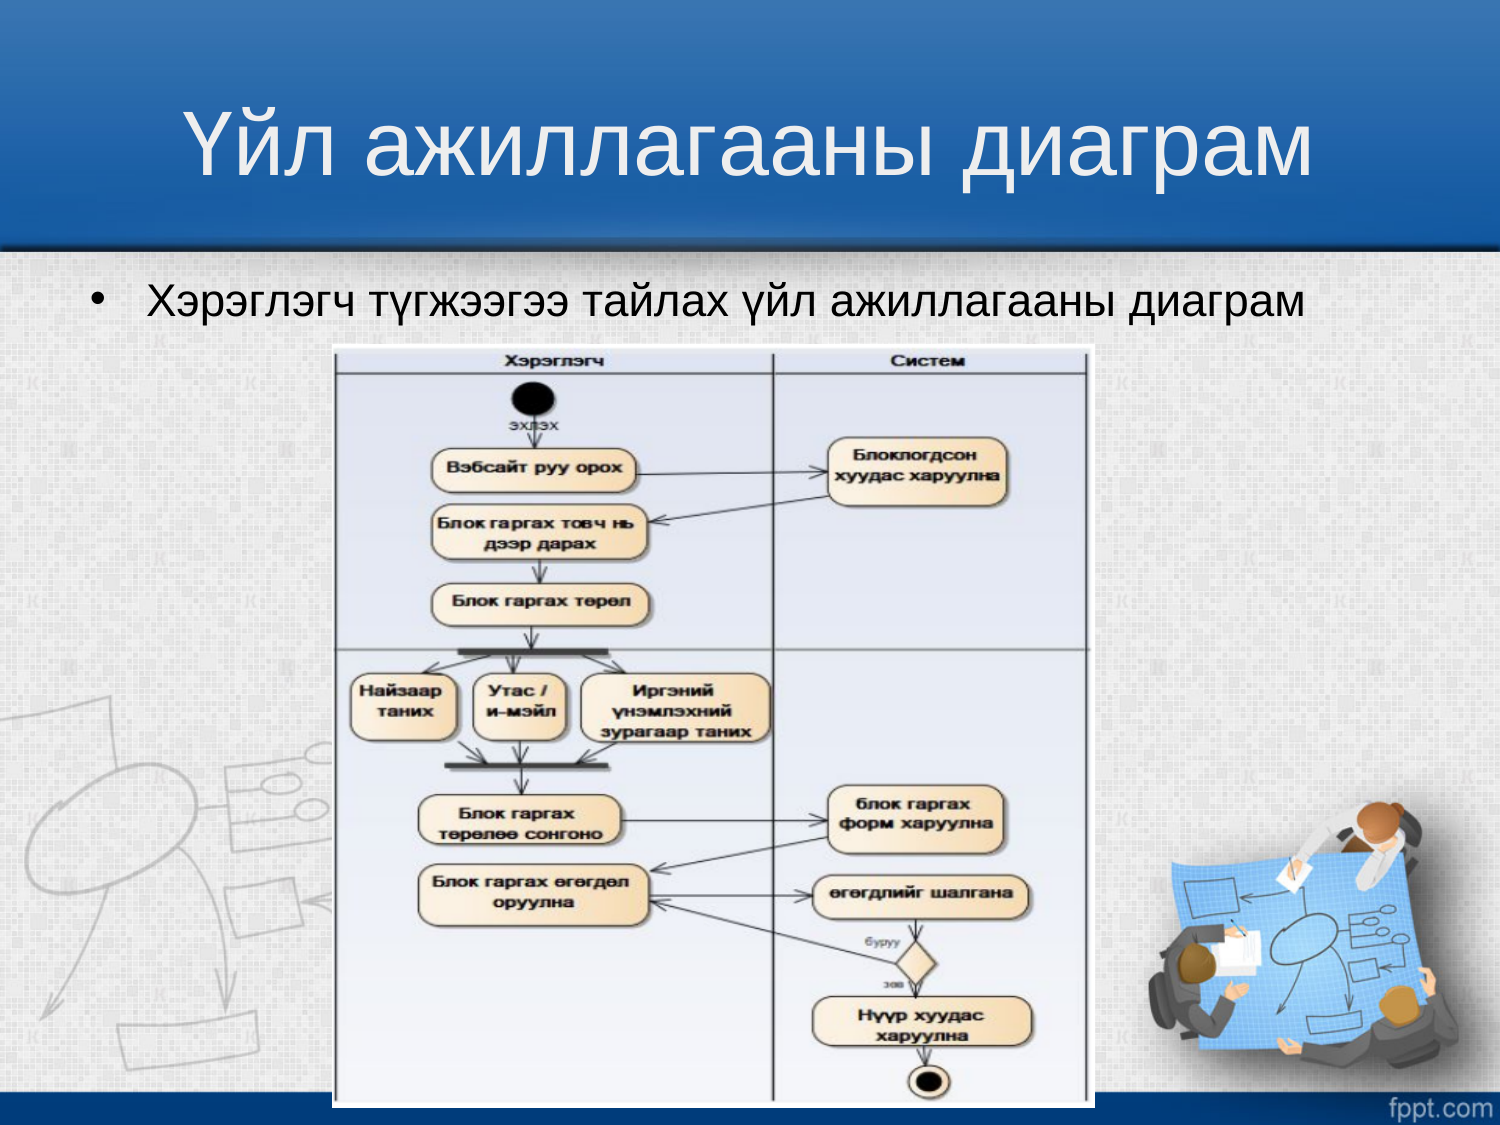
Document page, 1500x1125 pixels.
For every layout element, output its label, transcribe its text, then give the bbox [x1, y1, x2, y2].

title Үйл ажиллагааны диаграм [75, 45, 1426, 233]
picture [0, 0, 1500, 1125]
list Хэрэглэгч түгжээгээ тайлах үйл ажиллагааны диаграм [75, 262, 1426, 1005]
